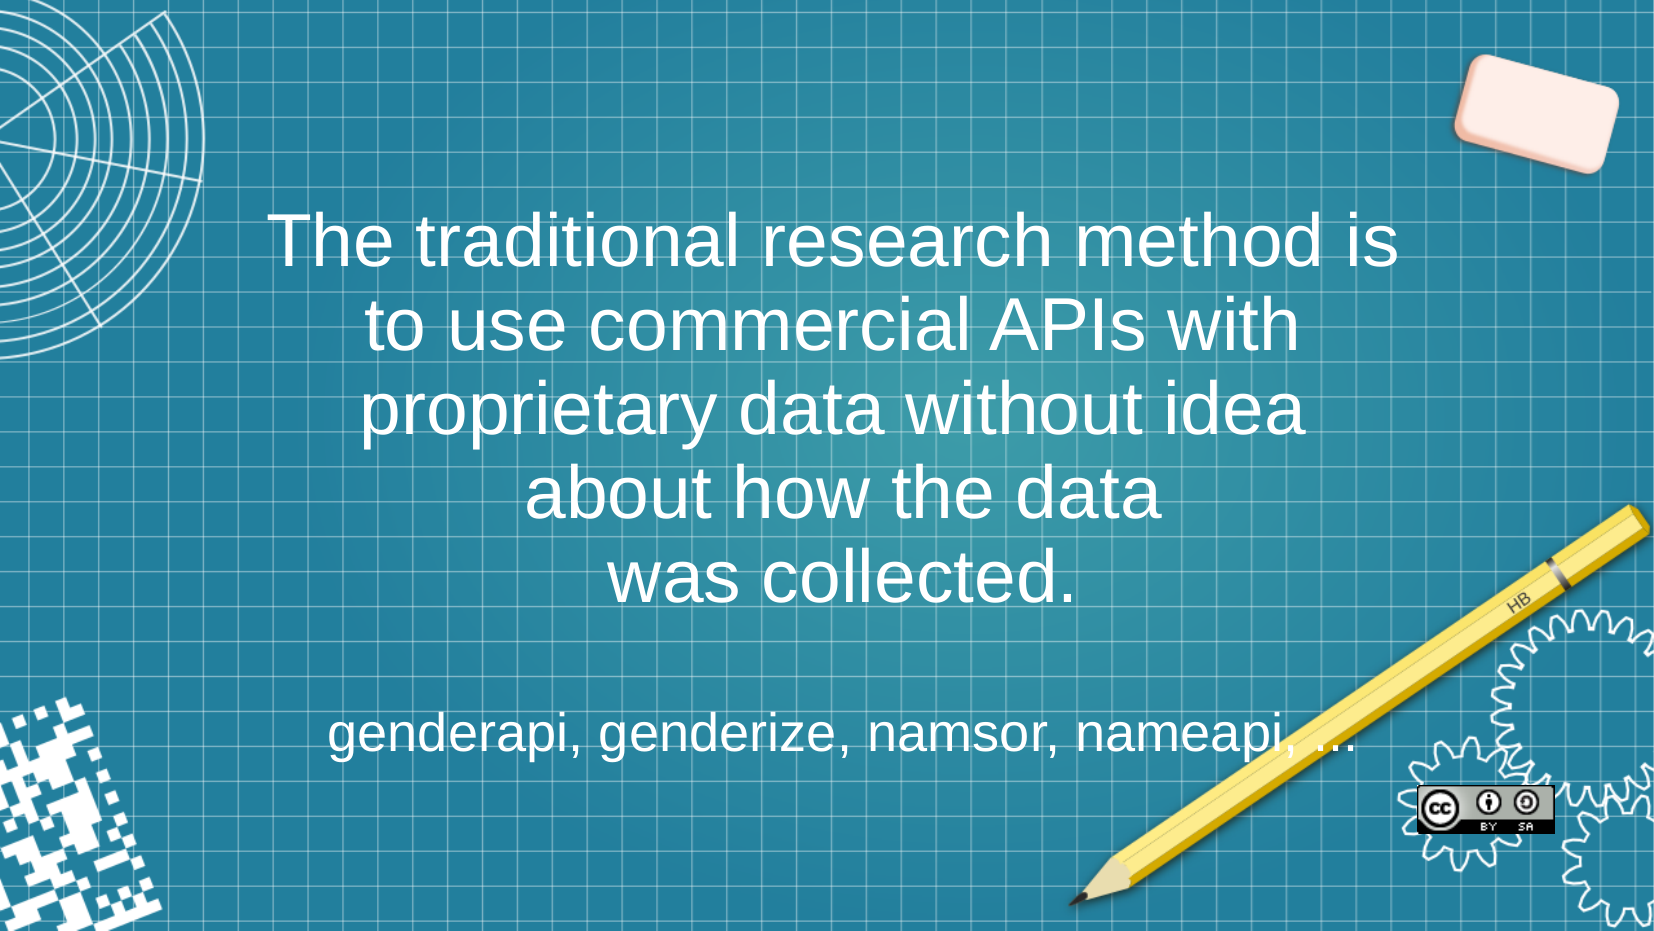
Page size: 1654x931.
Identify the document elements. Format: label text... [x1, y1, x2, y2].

picture [0, 0, 1654, 931]
title The traditional research method is to use commercial APIs with proprietary data without idea about how the data was collected. genderapi, genderize, namsor, nameapi, ... [252, 198, 1434, 763]
